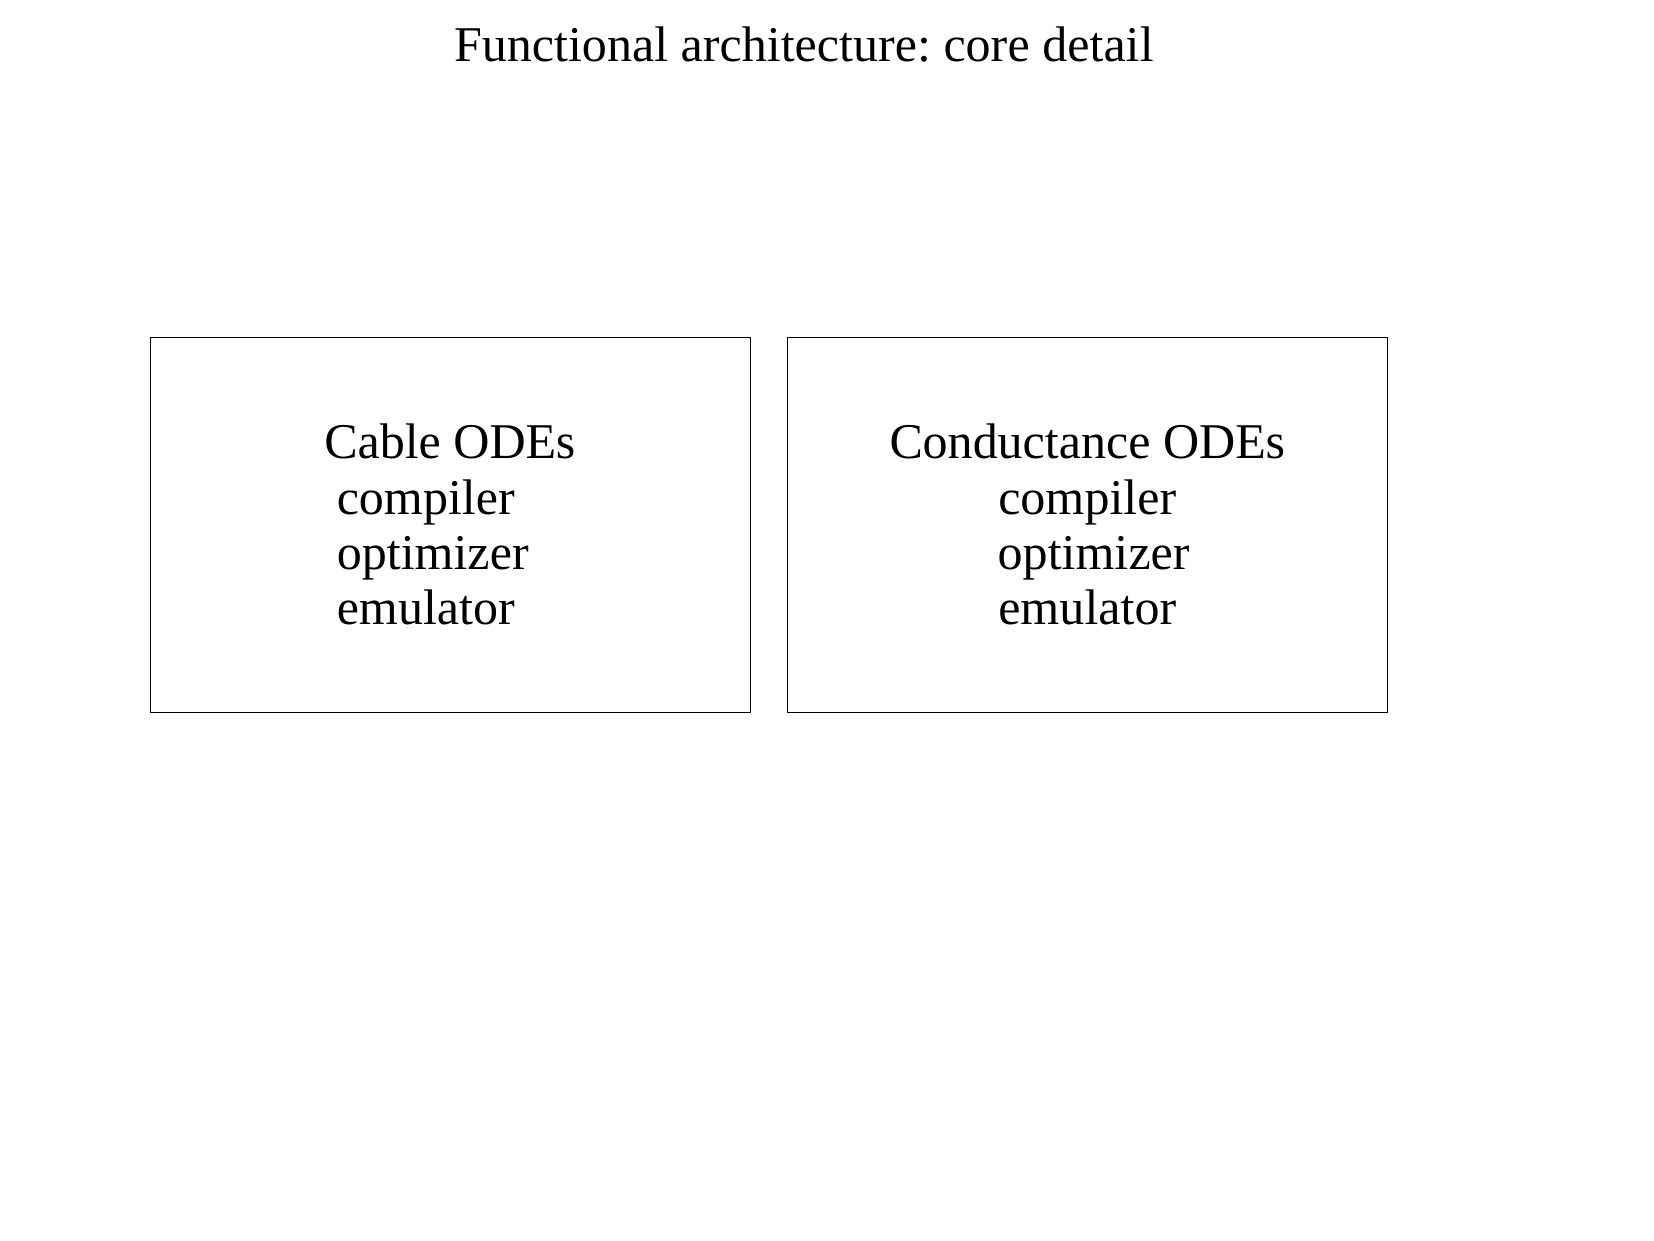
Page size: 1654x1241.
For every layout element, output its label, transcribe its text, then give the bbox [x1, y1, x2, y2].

text_box Cable ODEs compiler optimizer emulator [150, 337, 751, 713]
text_box Functional architecture: core detail [454, 14, 1155, 76]
text_box Conductance ODEs compiler optimizer emulator [787, 337, 1388, 713]
